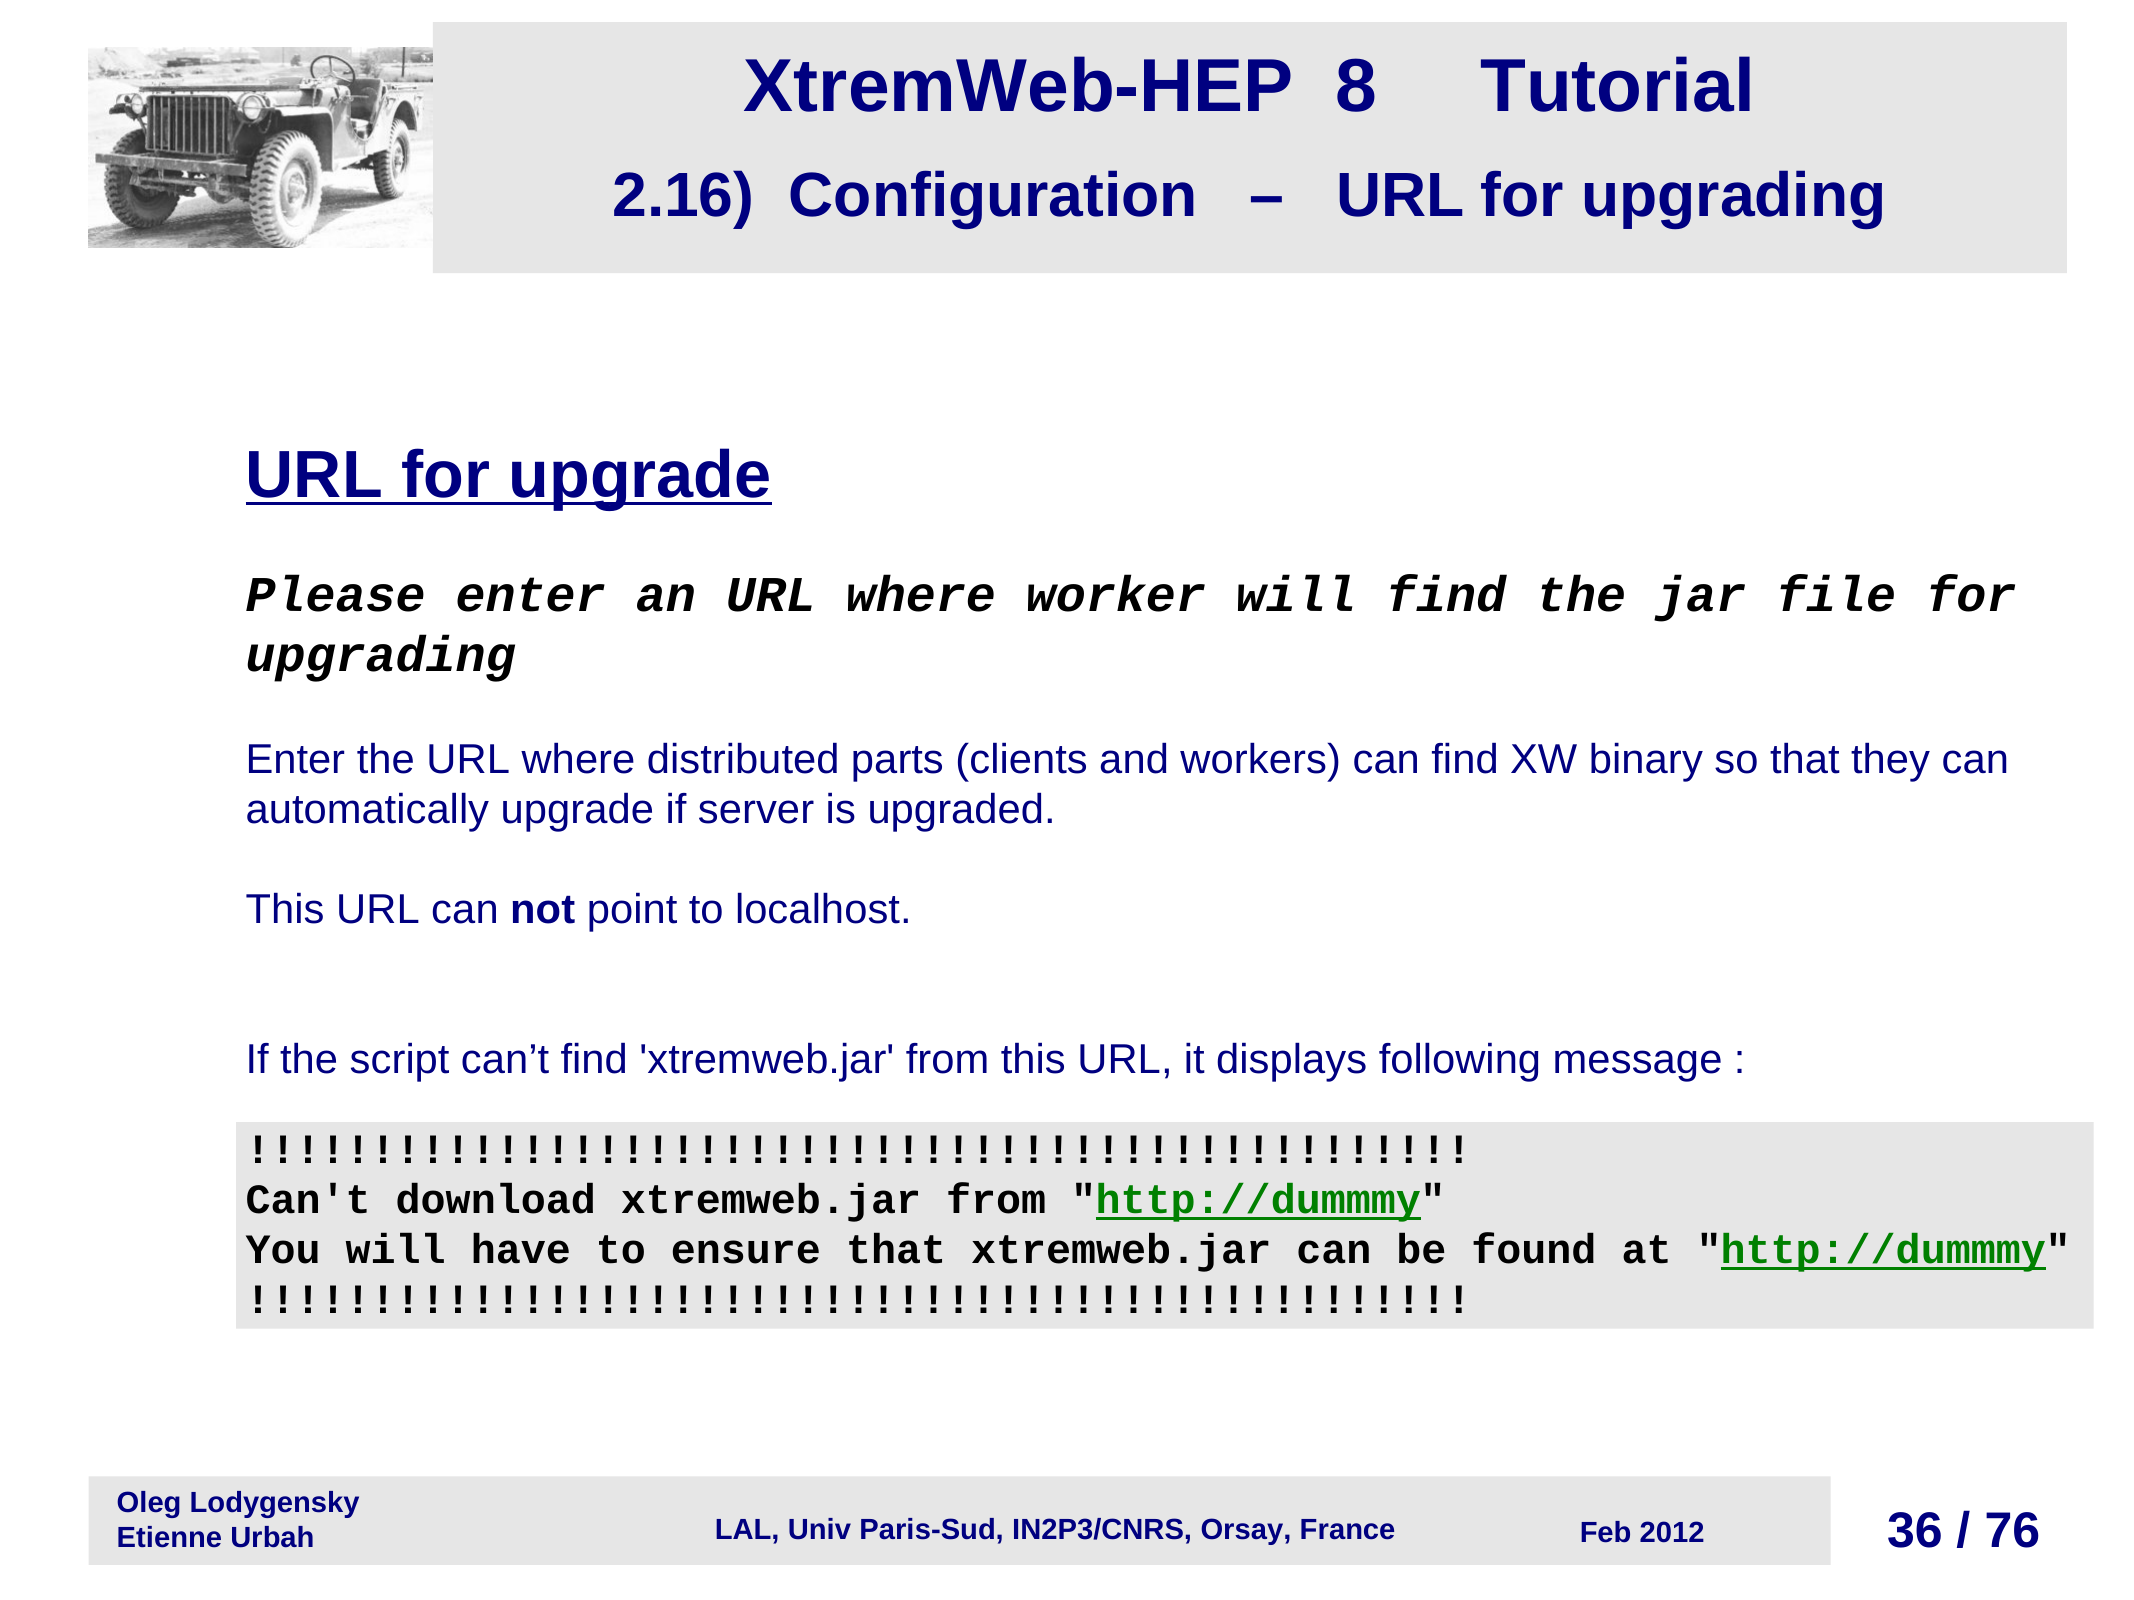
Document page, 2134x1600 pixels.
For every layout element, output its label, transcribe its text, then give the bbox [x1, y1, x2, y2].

title 2.16) Configuration – URL for upgrading [442, 118, 2067, 266]
picture [88, 47, 433, 248]
text_box !!!!!!!!!!!!!!!!!!!!!!!!!!!!!!!!!!!!!!!!!!!!!!!!! Can't download xtremweb.jar from "http://dummmy" You will have to ensure that xtremweb.jar can be found at "http://dummmy" !!!!!!!!!!!!!!!!!!!!!!!!!!!!!!!!!!!!!!!!!!!!!!!!! [236, 1122, 2094, 1329]
text_box URL for upgrade Please enter an URL where worker will find the jar file for upgrading Enter the URL where distributed parts (clients and workers) can find XW binary so that they can automatically upgrade if server is upgraded. This URL can not point to localhost. If the script can’t find 'xtremweb.jar' from this URL, it displays following message : [236, 431, 2094, 1108]
